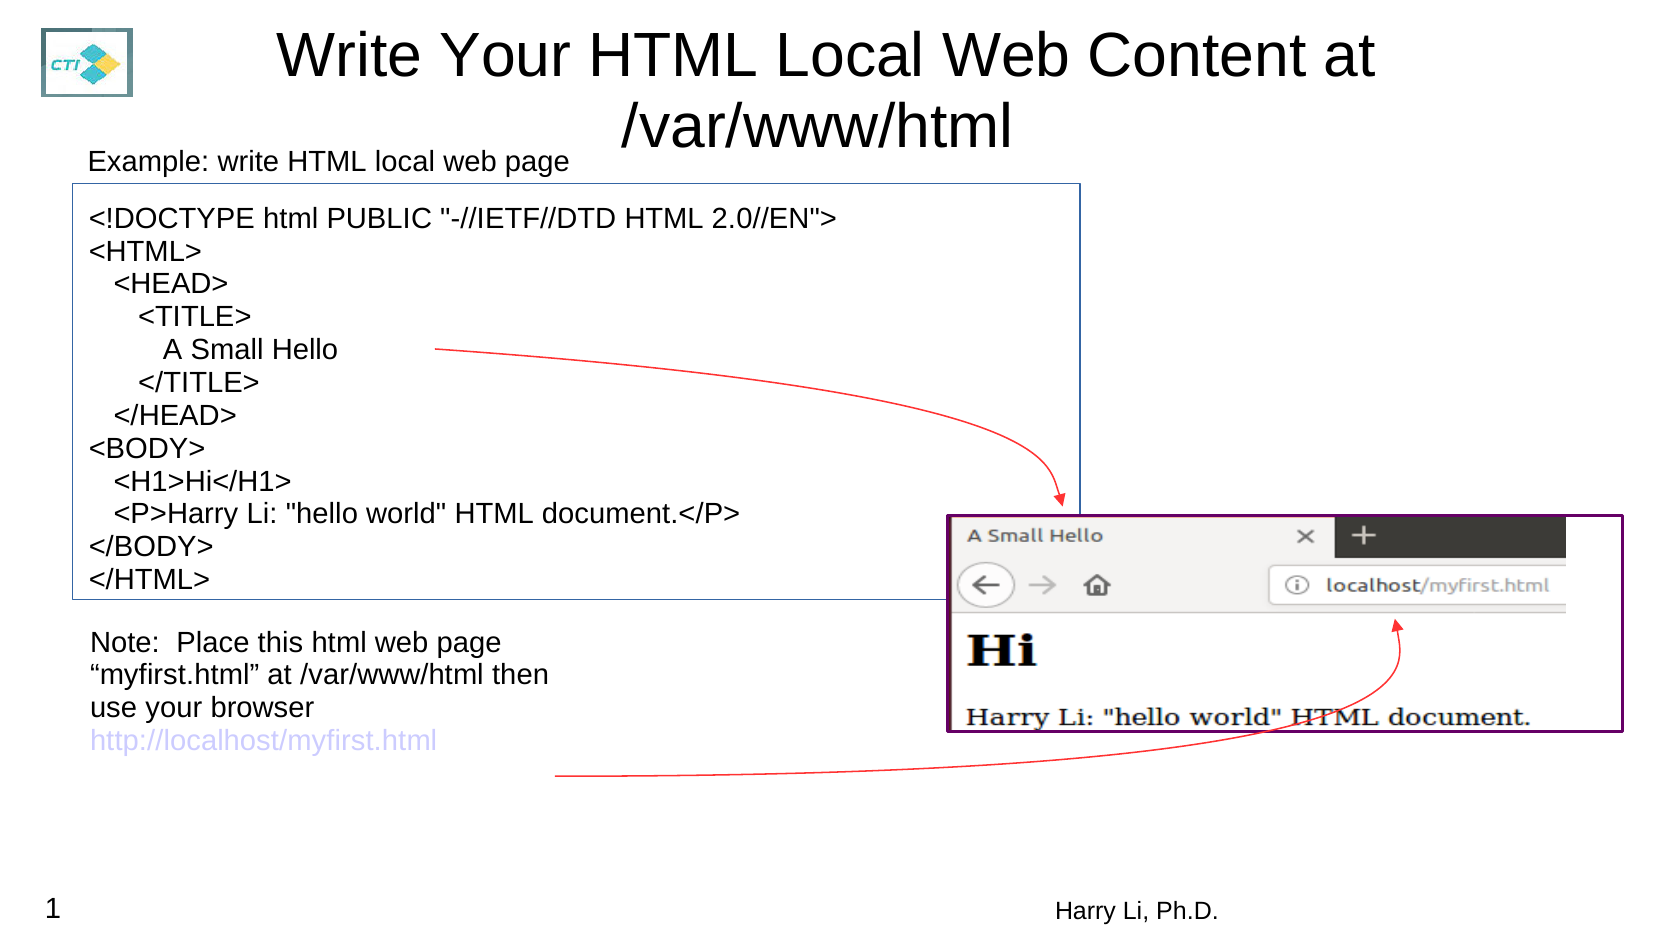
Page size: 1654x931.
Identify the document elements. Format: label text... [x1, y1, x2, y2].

text_box 1 [29, 885, 106, 931]
text_box Example: write HTML local web page [72, 137, 1363, 184]
text_box Note: Place this html web page “myfirst.html” at /var/www/html then use your browser http://localhost/myfirst.html [75, 618, 578, 840]
picture [41, 28, 133, 97]
text_box Harry Li, Ph.D. [1040, 888, 1585, 931]
title Write Your HTML Local Web Content at /var/www/html [82, 10, 1571, 166]
picture [949, 517, 1566, 730]
text_box <!DOCTYPE html PUBLIC "-//IETF//DTD HTML 2.0//EN"> <HTML> <HEAD> <TITLE> A Small Hello </TITLE> </HEAD> <BODY> <H1>Hi</H1> <P>Harry Li: "hello world" HTML document.</P> </BODY> </HTML> [73, 194, 1063, 589]
